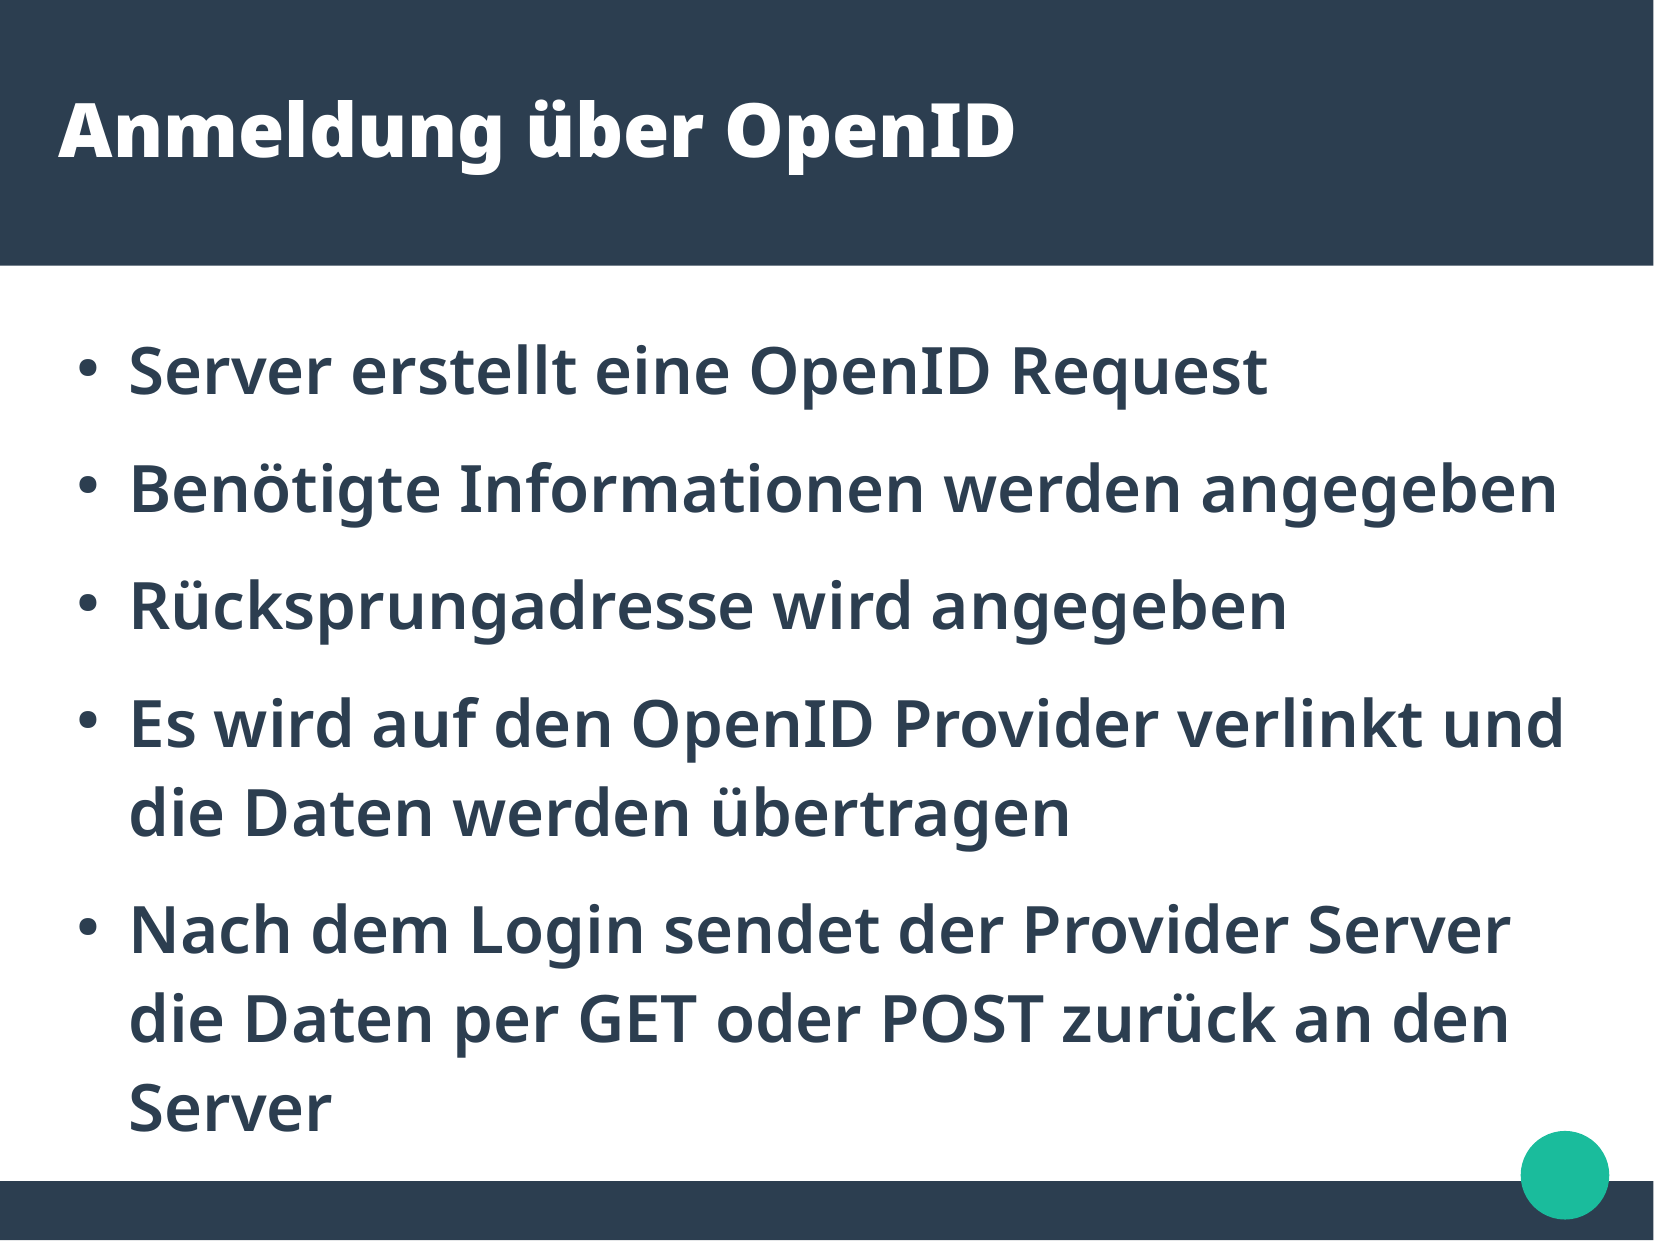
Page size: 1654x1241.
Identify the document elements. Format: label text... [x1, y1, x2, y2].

list Server erstellt eine OpenID Request Benötigte Informationen werden angegeben Rücksprungadresse wird angegeben Es wird auf den OpenID Provider verlinkt und die Daten werden übertragen Nach dem Login sendet der Provider Server die Daten per GET oder POST zurück an den Server [59, 324, 1595, 1152]
title Anmeldung über OpenID [59, 49, 1595, 207]
